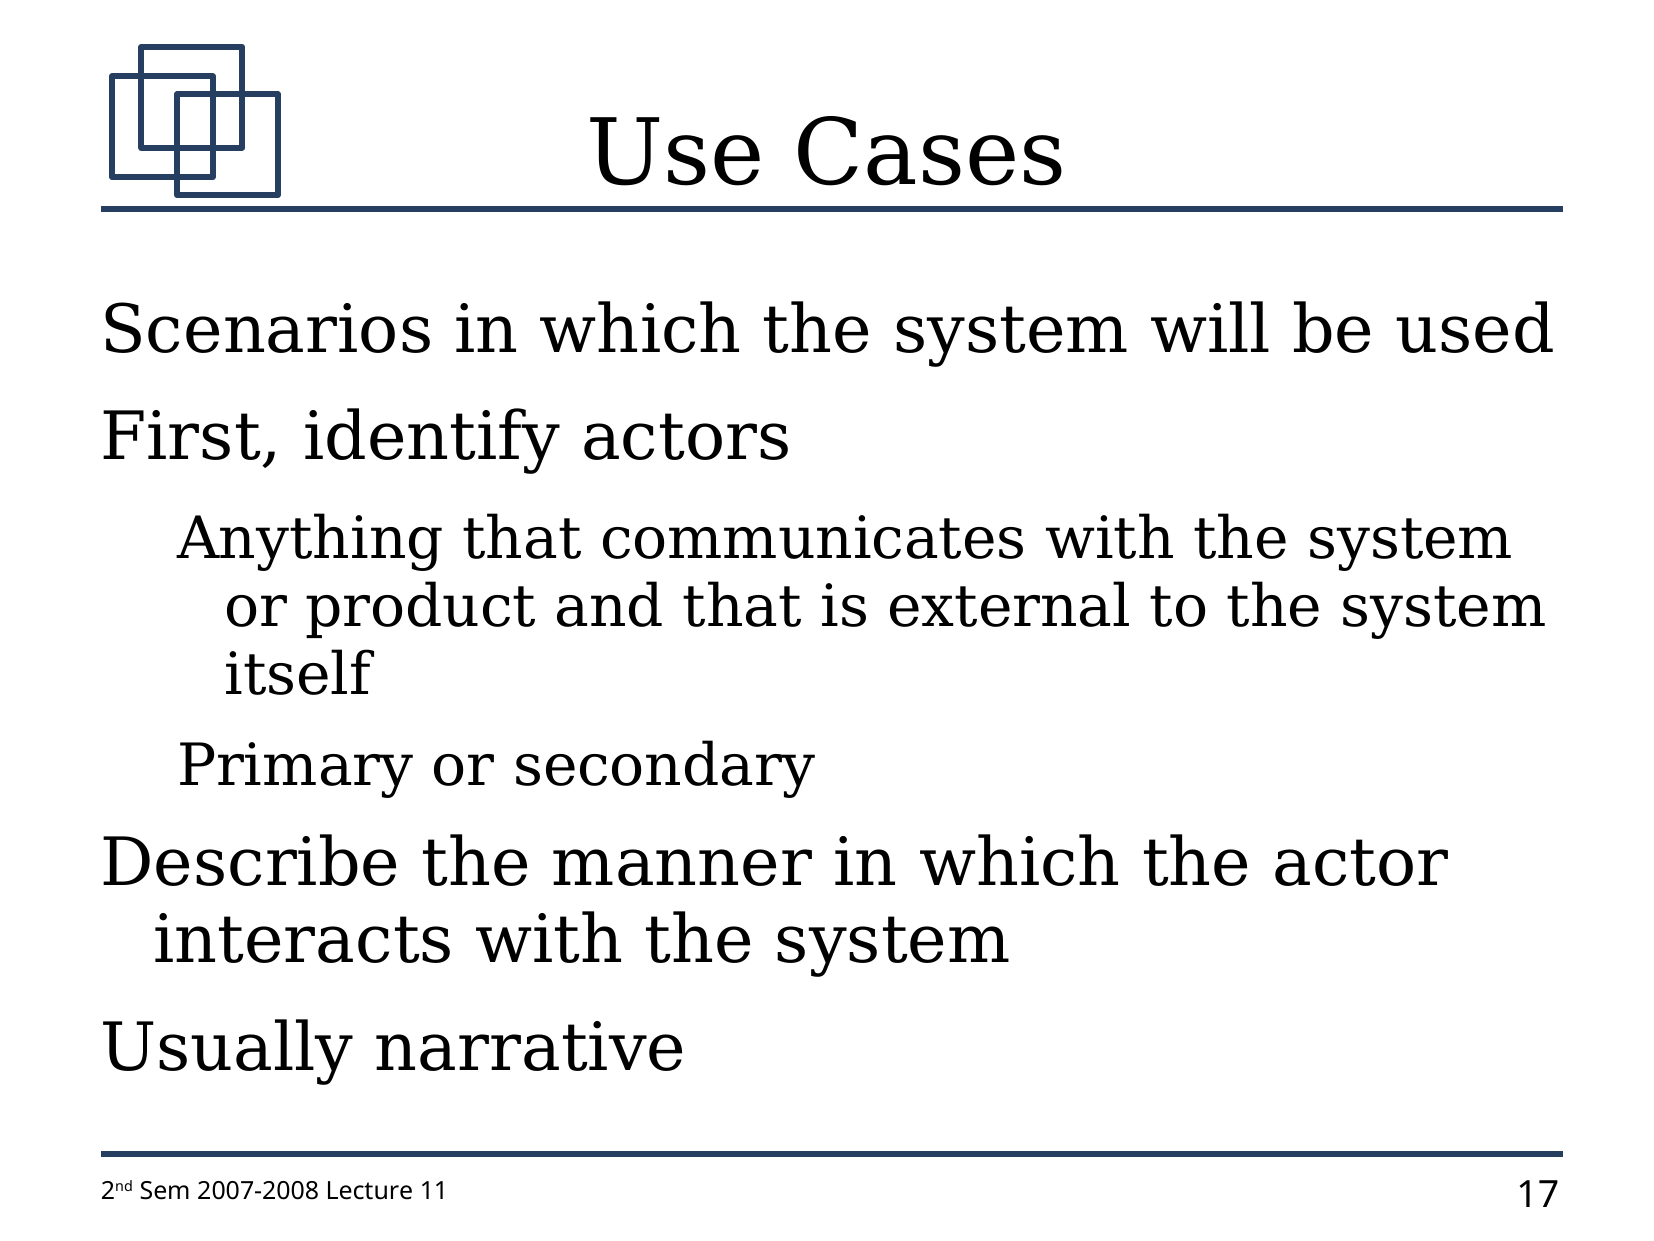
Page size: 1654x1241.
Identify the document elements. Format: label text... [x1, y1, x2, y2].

list Scenarios in which the system will be used First, identify actors Anything that communicates with the system or product and that is external to the system itself Primary or secondary Describe the manner in which the actor interacts with the system Usually narrative [82, 290, 1571, 1164]
title Use Cases [82, 49, 1571, 257]
